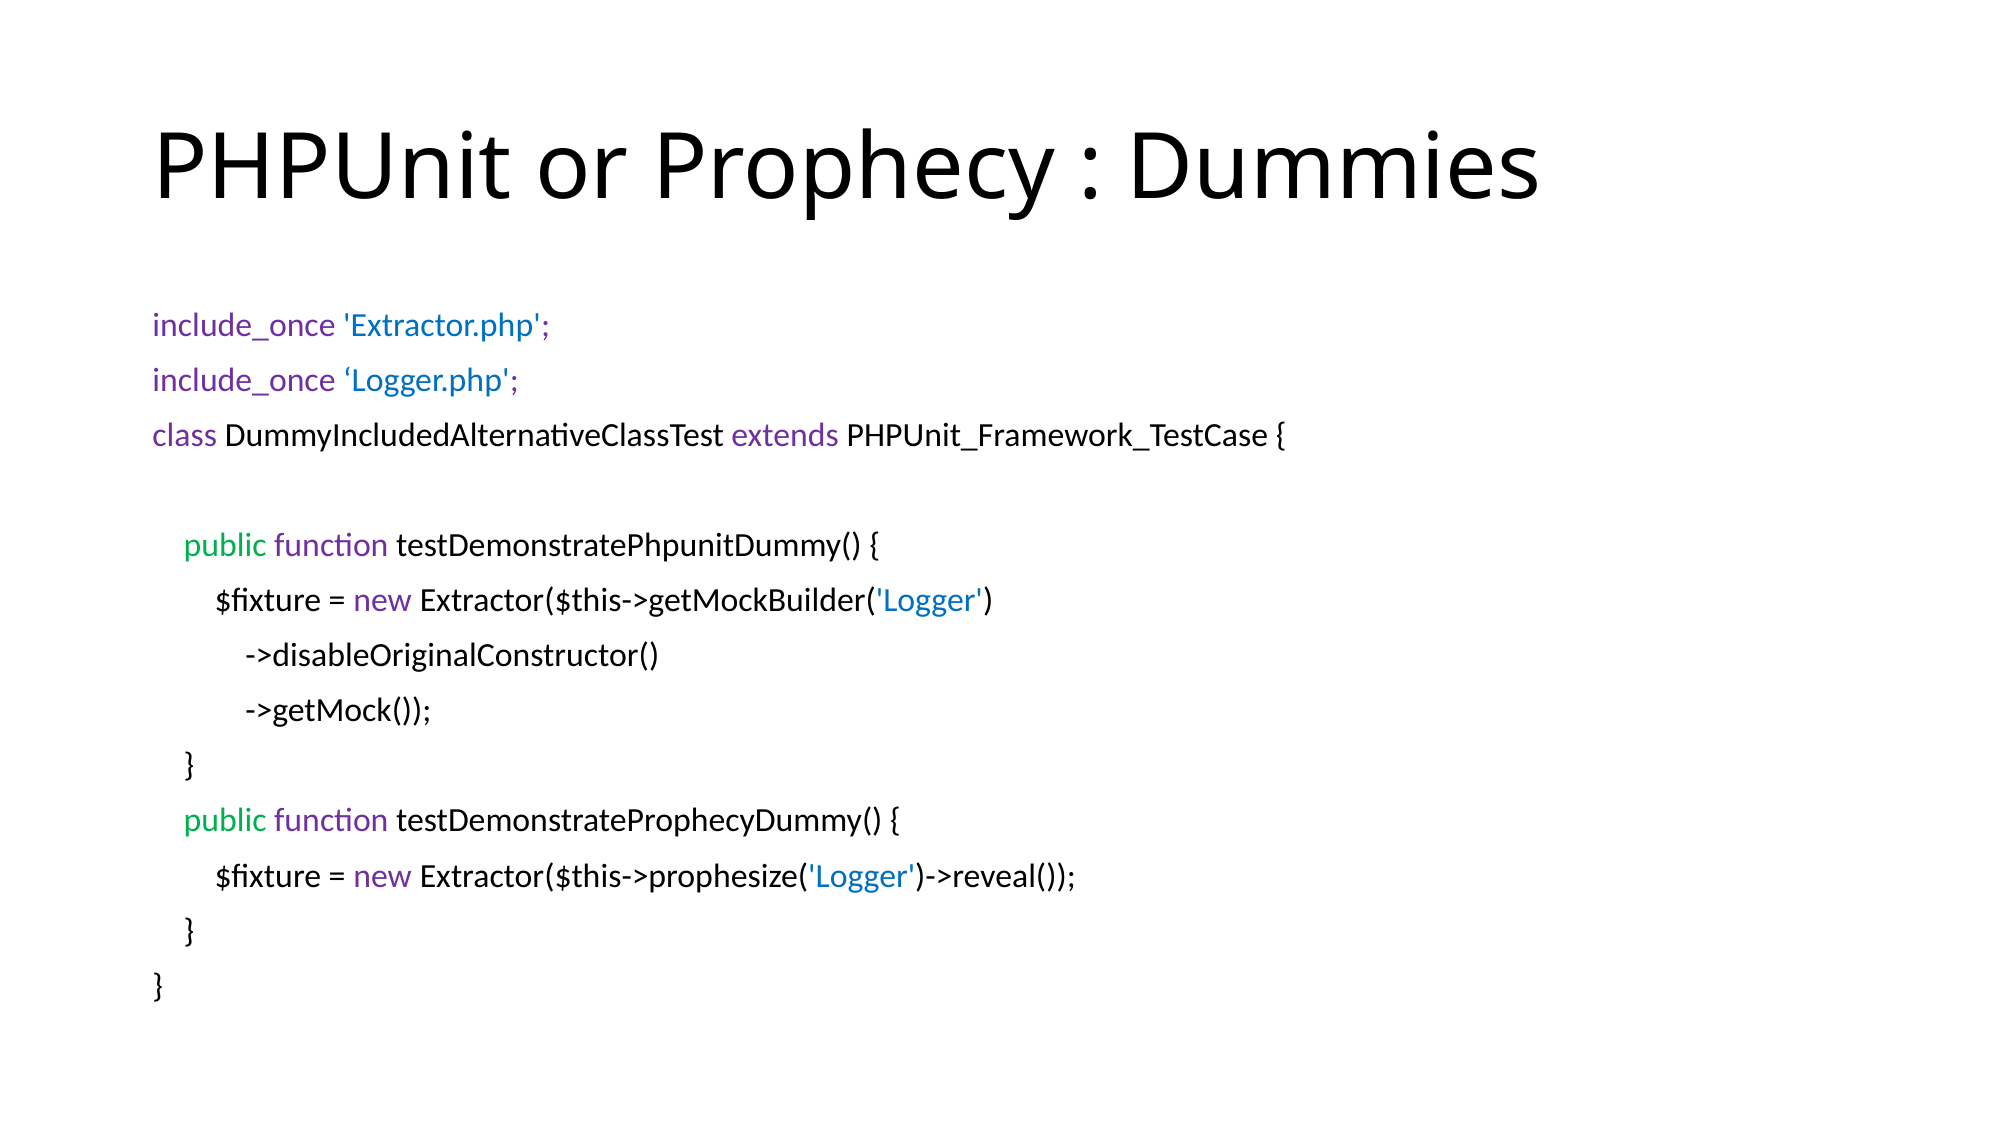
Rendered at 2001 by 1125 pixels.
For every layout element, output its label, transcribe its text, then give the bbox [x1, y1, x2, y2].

list include_once 'Extractor.php'; include_once ‘Logger.php'; class DummyIncludedAlternativeClassTest extends PHPUnit_Framework_TestCase { public function testDemonstratePhpunitDummy() { $fixture = new Extractor($this->getMockBuilder('Logger') ->disableOriginalConstructor() ->getMock()); } public function testDemonstrateProphecyDummy() { $fixture = new Extractor($this->prophesize('Logger')->reveal()); } } [137, 299, 1863, 1014]
title PHPUnit or Prophecy : Dummies [137, 59, 1863, 278]
